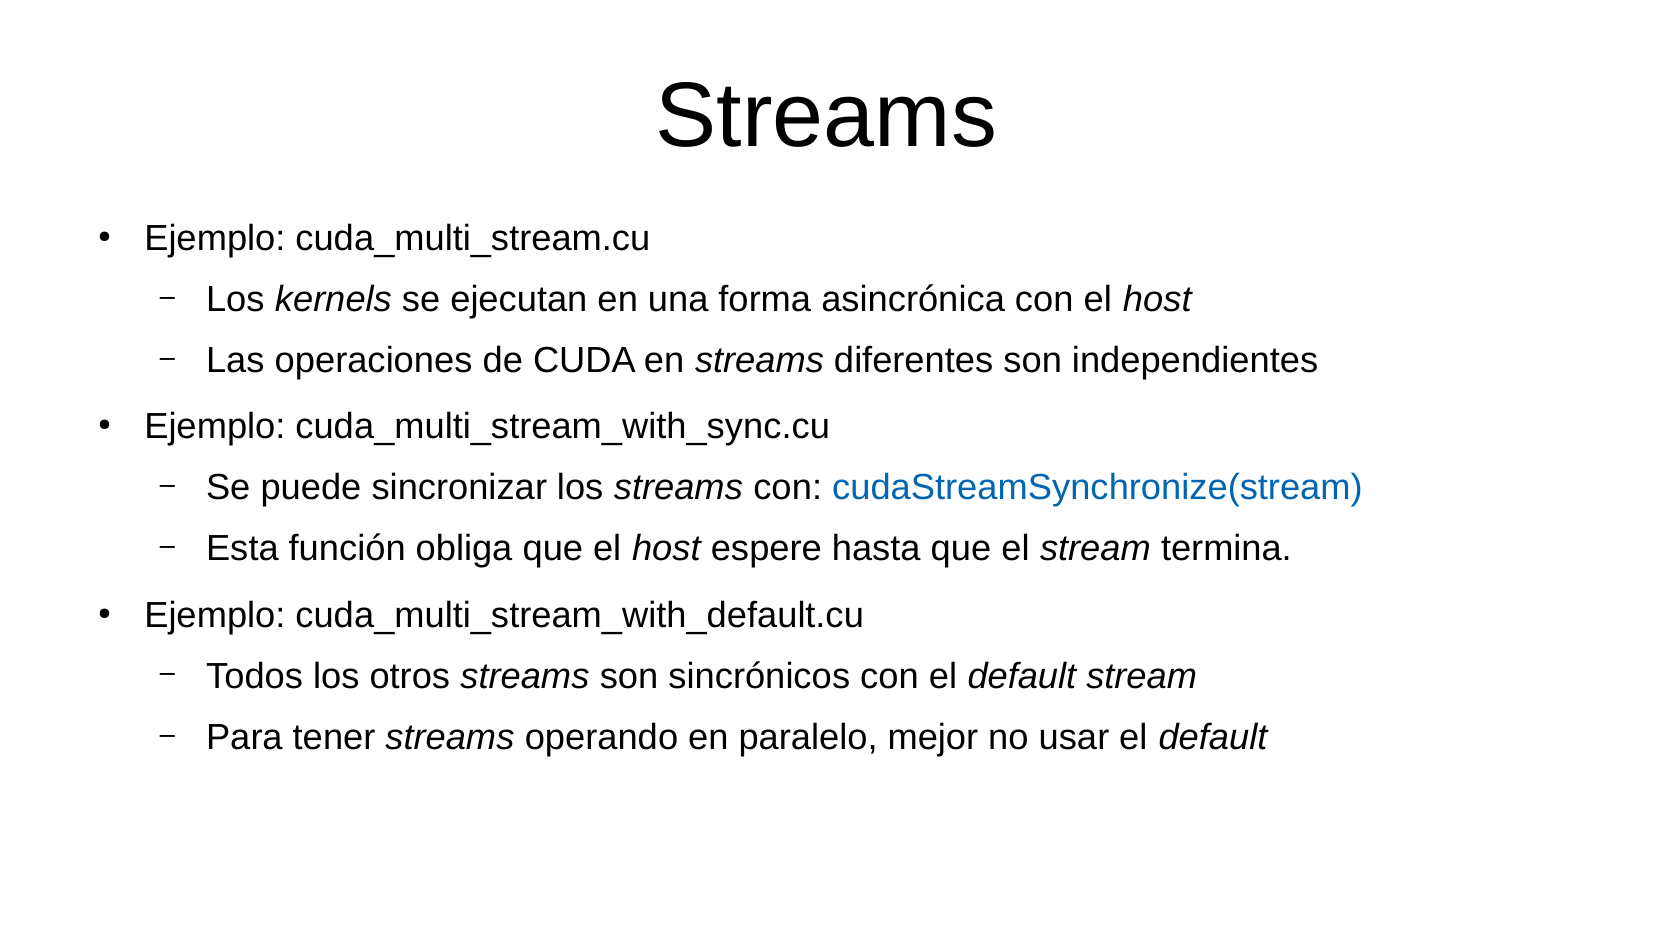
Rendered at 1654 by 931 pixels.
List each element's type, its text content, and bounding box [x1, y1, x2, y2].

list Ejemplo: cuda_multi_stream.cu Los kernels se ejecutan en una forma asincrónica con el host Las operaciones de CUDA en streams diferentes son independientes Ejemplo: cuda_multi_stream_with_sync.cu Se puede sincronizar los streams con: cudaStreamSynchronize(stream) Esta función obliga que el host espere hasta que el stream termina. Ejemplo: cuda_multi_stream_with_default.cu Todos los otros streams son sincrónicos con el default stream Para tener streams operando en paralelo, mejor no usar el default [82, 217, 1571, 758]
title Streams [82, 37, 1571, 193]
